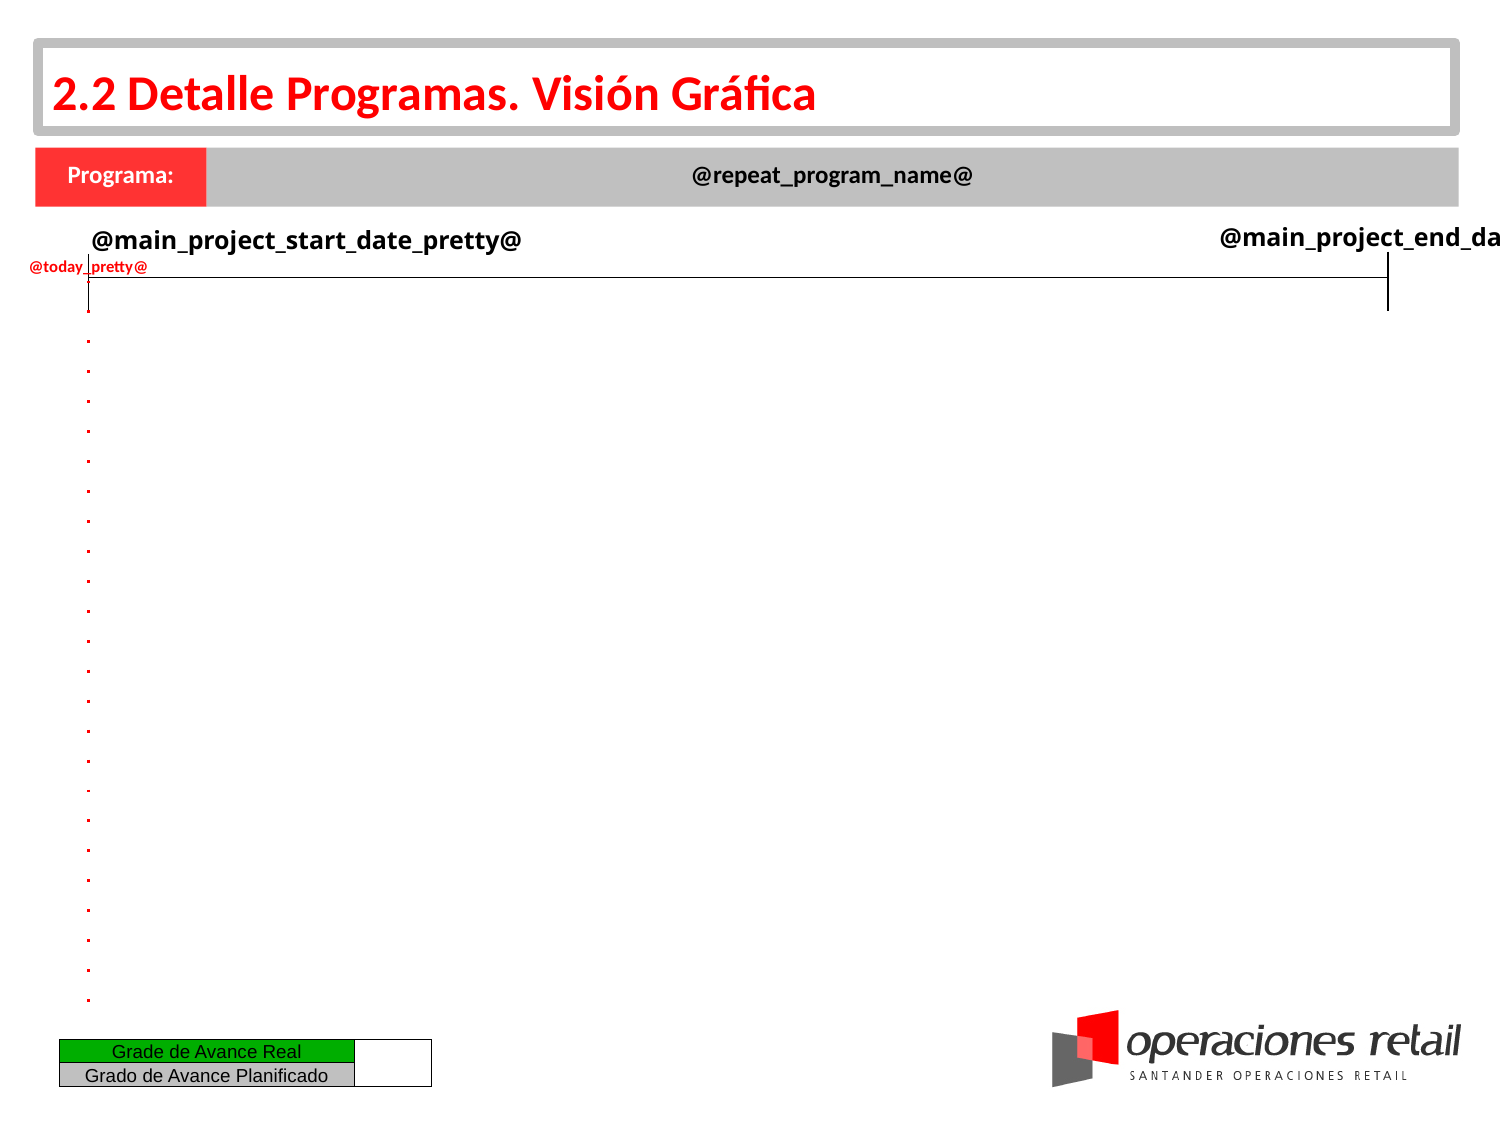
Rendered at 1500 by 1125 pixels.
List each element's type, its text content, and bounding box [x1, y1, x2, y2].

picture [1041, 999, 1472, 1098]
text_box Grado de Avance Planificado [59, 1062, 355, 1087]
text_box @main_project_end_date_pretty@ [1204, 212, 1500, 258]
text_box Grade de Avance Real [59, 1039, 355, 1062]
text_box [355, 1039, 432, 1087]
text_box Programa: [35, 147, 206, 207]
text_box @repeat_program_name@ [206, 147, 1459, 207]
text_box @today_pretty@ [11, 248, 166, 284]
text_box 2.2 Detalle Programas. Visión Gráfica [37, 42, 1455, 132]
text_box @main_project_start_date_pretty@ [76, 214, 561, 261]
